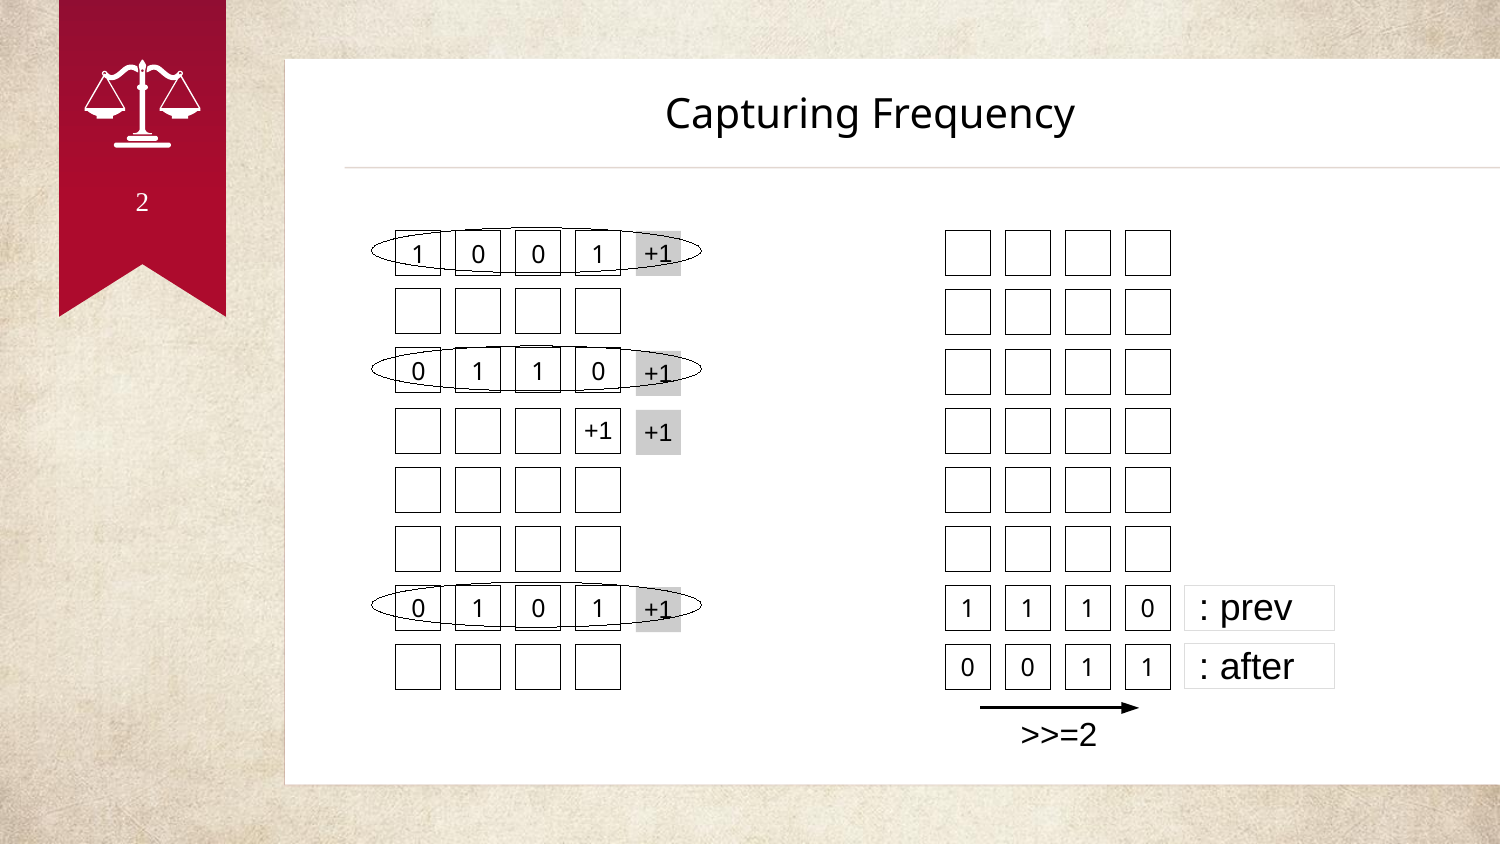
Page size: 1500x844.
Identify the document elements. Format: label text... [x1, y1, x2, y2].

text_box [1125, 289, 1171, 335]
text_box 1 [1065, 585, 1111, 631]
text_box <number> [58, 167, 226, 233]
text_box [575, 526, 621, 572]
text_box [455, 288, 501, 334]
text_box [945, 526, 991, 572]
text_box [455, 467, 501, 513]
text_box [1125, 526, 1171, 572]
text_box [1065, 408, 1111, 454]
text_box [455, 644, 501, 690]
text_box 1 [455, 585, 501, 631]
text_box [395, 467, 441, 513]
text_box [1125, 349, 1171, 395]
text_box 1 [515, 347, 561, 390]
text_box 1 [455, 347, 501, 393]
text_box [575, 467, 621, 513]
text_box 0 [515, 585, 561, 631]
text_box 1 [395, 230, 441, 276]
text_box [1125, 408, 1171, 454]
text_box 1 [1005, 585, 1051, 631]
text_box [515, 526, 561, 572]
text_box [395, 288, 441, 334]
text_box [945, 349, 991, 395]
text_box [1005, 526, 1051, 572]
text_box [395, 526, 441, 572]
text_box 1 [945, 585, 991, 631]
text_box [1065, 349, 1111, 395]
text_box [575, 288, 621, 334]
text_box [515, 288, 561, 334]
text_box [515, 408, 561, 454]
text_box 1 [1125, 644, 1171, 690]
text_box [1005, 349, 1051, 395]
text_box Capturing Frequency [420, 75, 1321, 151]
text_box 0 [945, 644, 991, 690]
text_box +1 [635, 230, 681, 276]
text_box 0 [455, 230, 501, 276]
text_box [1005, 467, 1051, 513]
text_box [1065, 289, 1111, 335]
text_box 0 [1005, 644, 1051, 690]
text_box [1125, 467, 1171, 513]
text_box 1 [575, 230, 621, 276]
text_box [575, 644, 621, 690]
text_box [1005, 289, 1051, 335]
text_box [455, 526, 501, 572]
text_box +1 [635, 587, 681, 633]
text_box 0 [515, 230, 561, 272]
text_box +1 [575, 408, 621, 454]
picture [0, 0, 1500, 844]
text_box [455, 408, 501, 454]
text_box [1065, 467, 1111, 513]
text_box [945, 230, 991, 276]
text_box [945, 289, 991, 335]
text_box [515, 467, 561, 513]
text_box 0 [395, 347, 441, 393]
text_box [1065, 526, 1111, 572]
text_box [1125, 230, 1171, 276]
text_box [515, 644, 561, 690]
text_box 1 [575, 585, 621, 631]
text_box [945, 408, 991, 454]
text_box >>=2 [999, 698, 1120, 771]
text_box 0 [395, 585, 441, 631]
text_box [1005, 230, 1051, 276]
text_box 1 [1065, 644, 1111, 690]
text_box [1065, 230, 1111, 276]
text_box [395, 644, 441, 690]
text_box [395, 408, 441, 454]
text_box +1 [635, 409, 681, 455]
text_box : prev [1184, 585, 1335, 631]
text_box [1005, 408, 1051, 454]
text_box 0 [575, 347, 621, 393]
text_box : after [1184, 643, 1335, 689]
text_box +1 [635, 350, 681, 396]
text_box [945, 467, 991, 513]
text_box 0 [1125, 585, 1171, 631]
